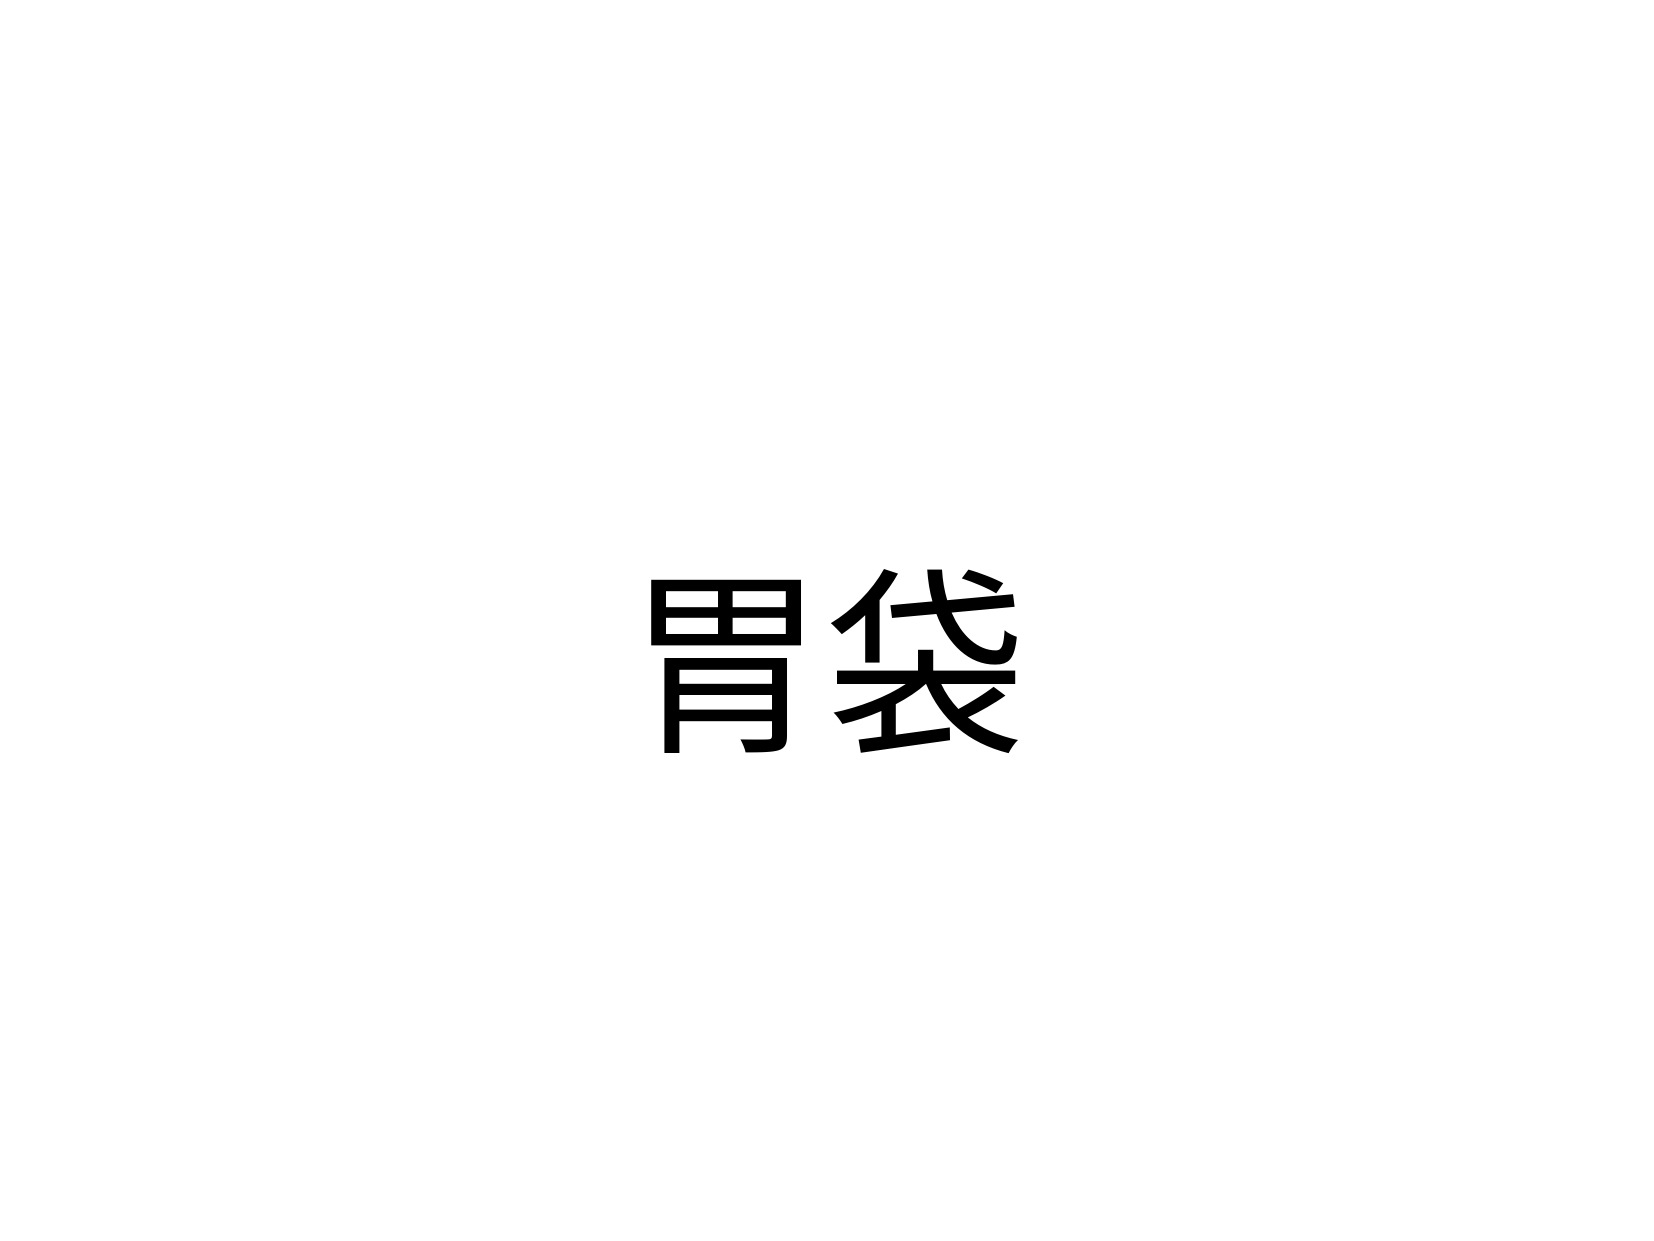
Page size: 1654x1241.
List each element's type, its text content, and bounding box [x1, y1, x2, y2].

subtitle 胃袋 [82, 290, 1571, 1010]
